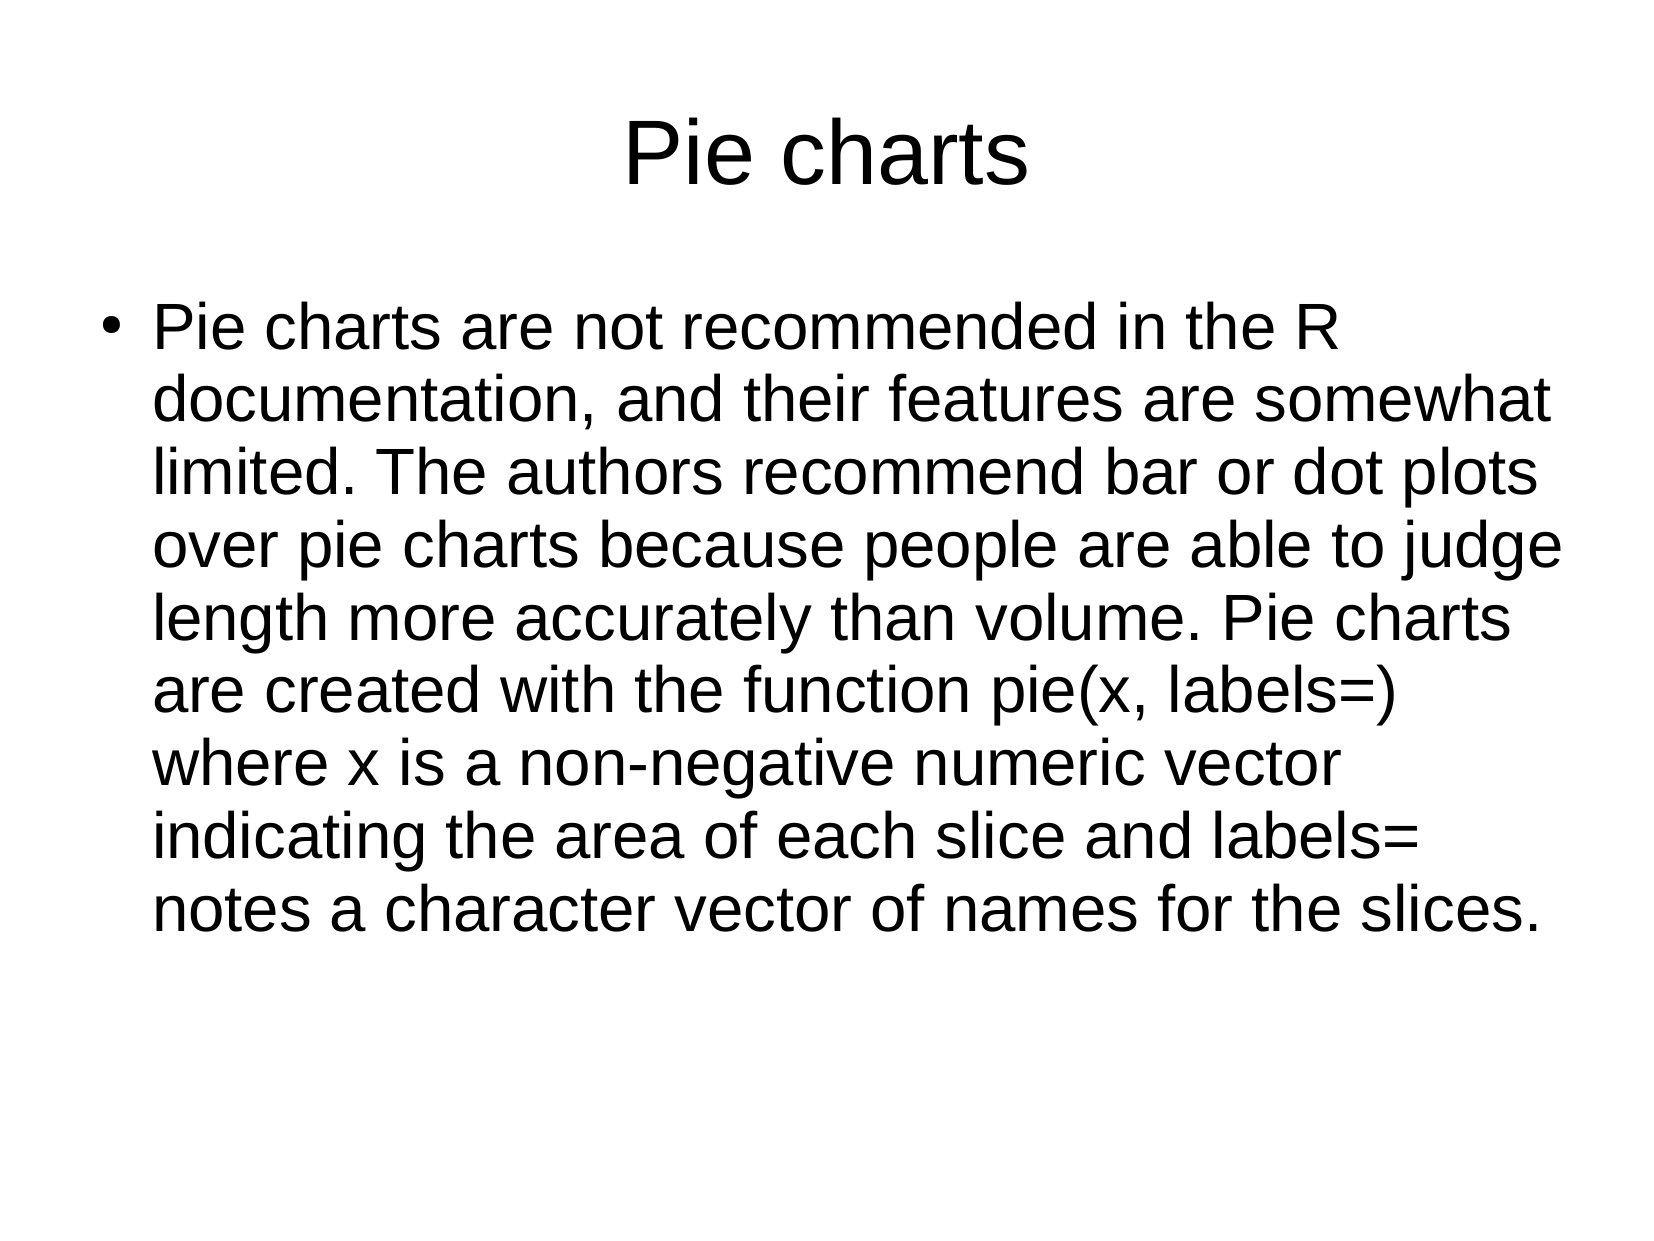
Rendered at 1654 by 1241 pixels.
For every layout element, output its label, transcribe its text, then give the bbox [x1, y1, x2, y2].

title Pie charts [82, 49, 1571, 257]
list Pie charts are not recommended in the R documentation, and their features are somewhat limited. The authors recommend bar or dot plots over pie charts because people are able to judge length more accurately than volume. Pie charts are created with the function pie(x, labels=) where x is a non-negative numeric vector indicating the area of each slice and labels= notes a character vector of names for the slices. [82, 290, 1571, 1010]
